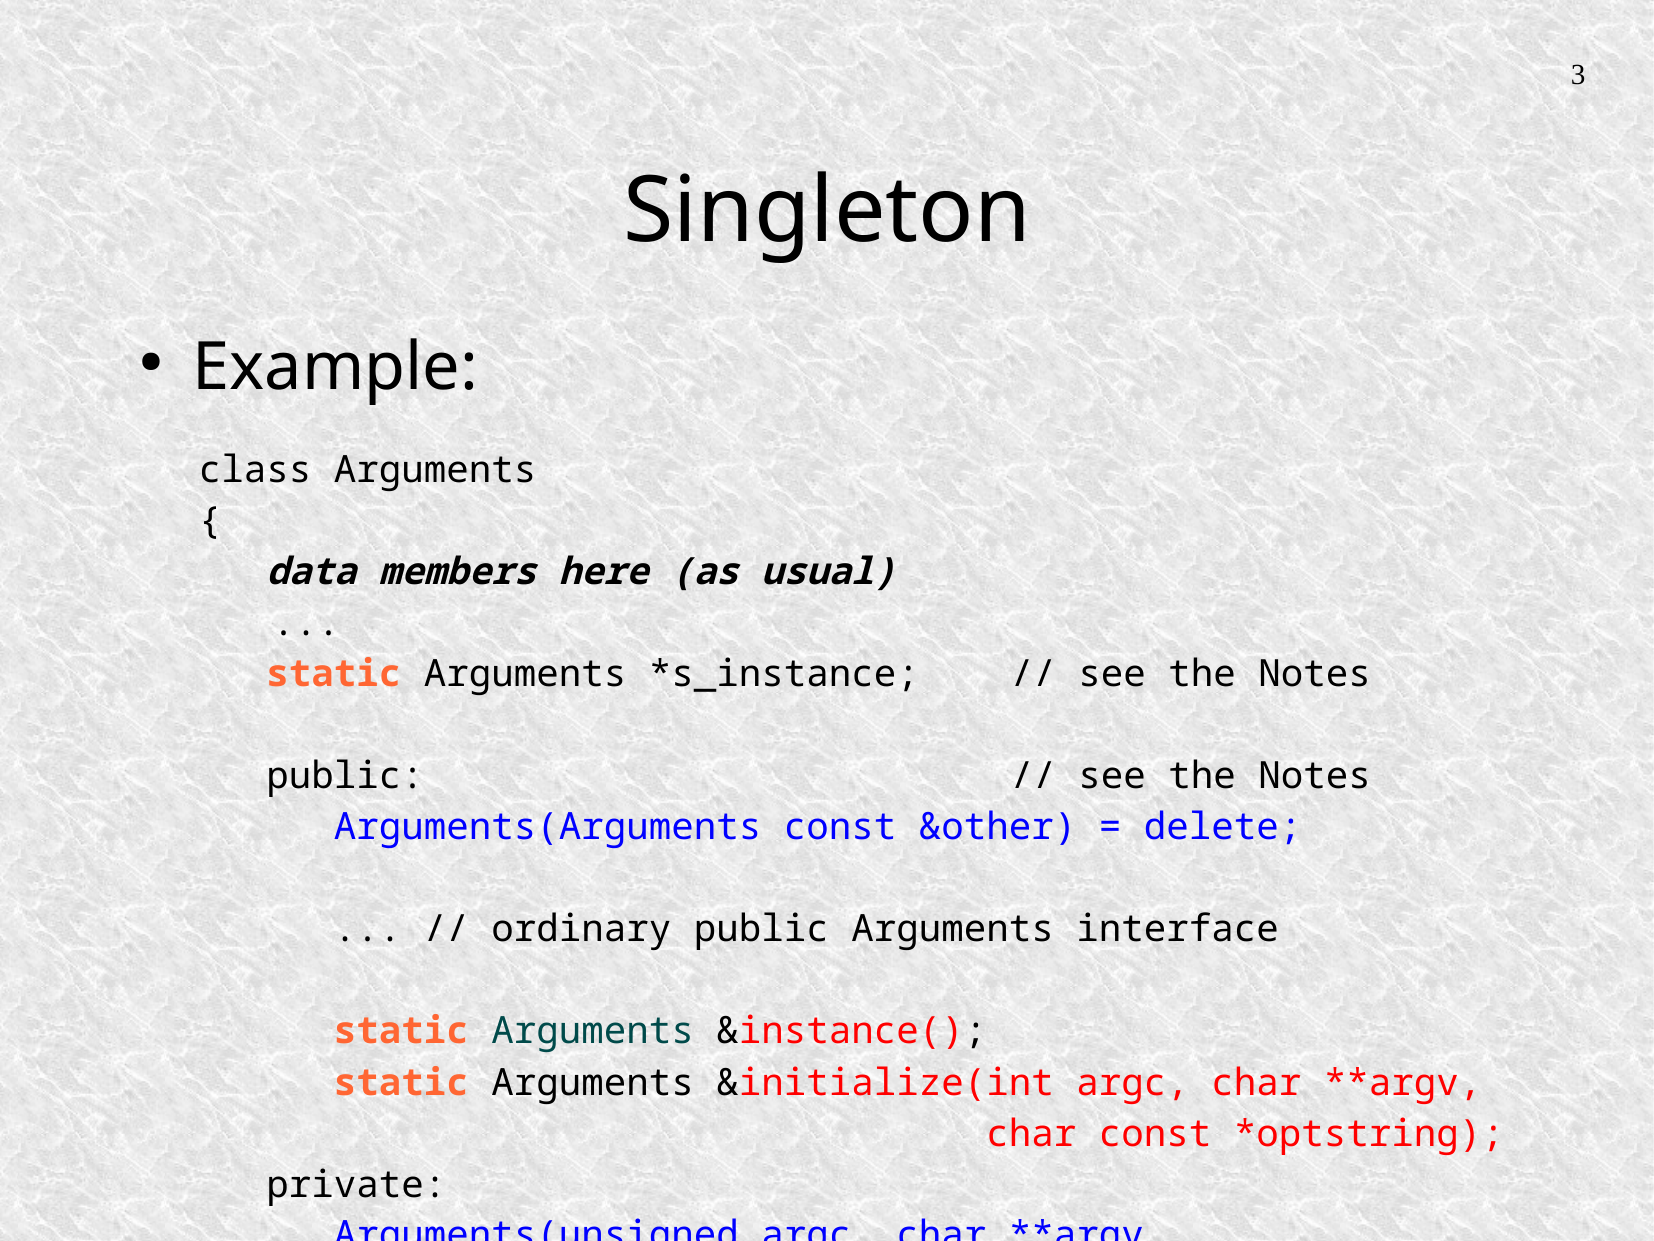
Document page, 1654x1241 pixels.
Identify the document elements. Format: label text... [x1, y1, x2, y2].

picture [428, 1229, 433, 1241]
picture [924, 1229, 934, 1241]
picture [1104, 1229, 1114, 1241]
picture [384, 1229, 394, 1241]
picture [699, 1229, 710, 1235]
list Example: [121, 317, 1534, 1100]
title Singleton [121, 102, 1534, 310]
picture [812, 1229, 822, 1241]
picture [474, 1229, 484, 1241]
picture [1059, 1237, 1069, 1241]
picture [0, 0, 1654, 1241]
picture [587, 1229, 597, 1241]
text_box class Arguments { data members here (as usual) ... static Arguments *s_instance; // see the Notes public: // see the Notes Arguments(Arguments const &other) = delete; ... // ordinary public Arguments interface static Arguments &instance(); static Arguments &initialize(int argc, char **argv, char const *optstring); private: Arguments(unsigned argc, char **argv, char const *optstring); }; [198, 442, 1504, 1214]
picture [654, 1229, 664, 1241]
picture [436, 1230, 441, 1241]
picture [767, 1237, 777, 1241]
picture [722, 1229, 732, 1241]
picture [341, 1225, 348, 1236]
picture [947, 1237, 957, 1241]
picture [452, 1229, 463, 1235]
picture [677, 1229, 687, 1241]
